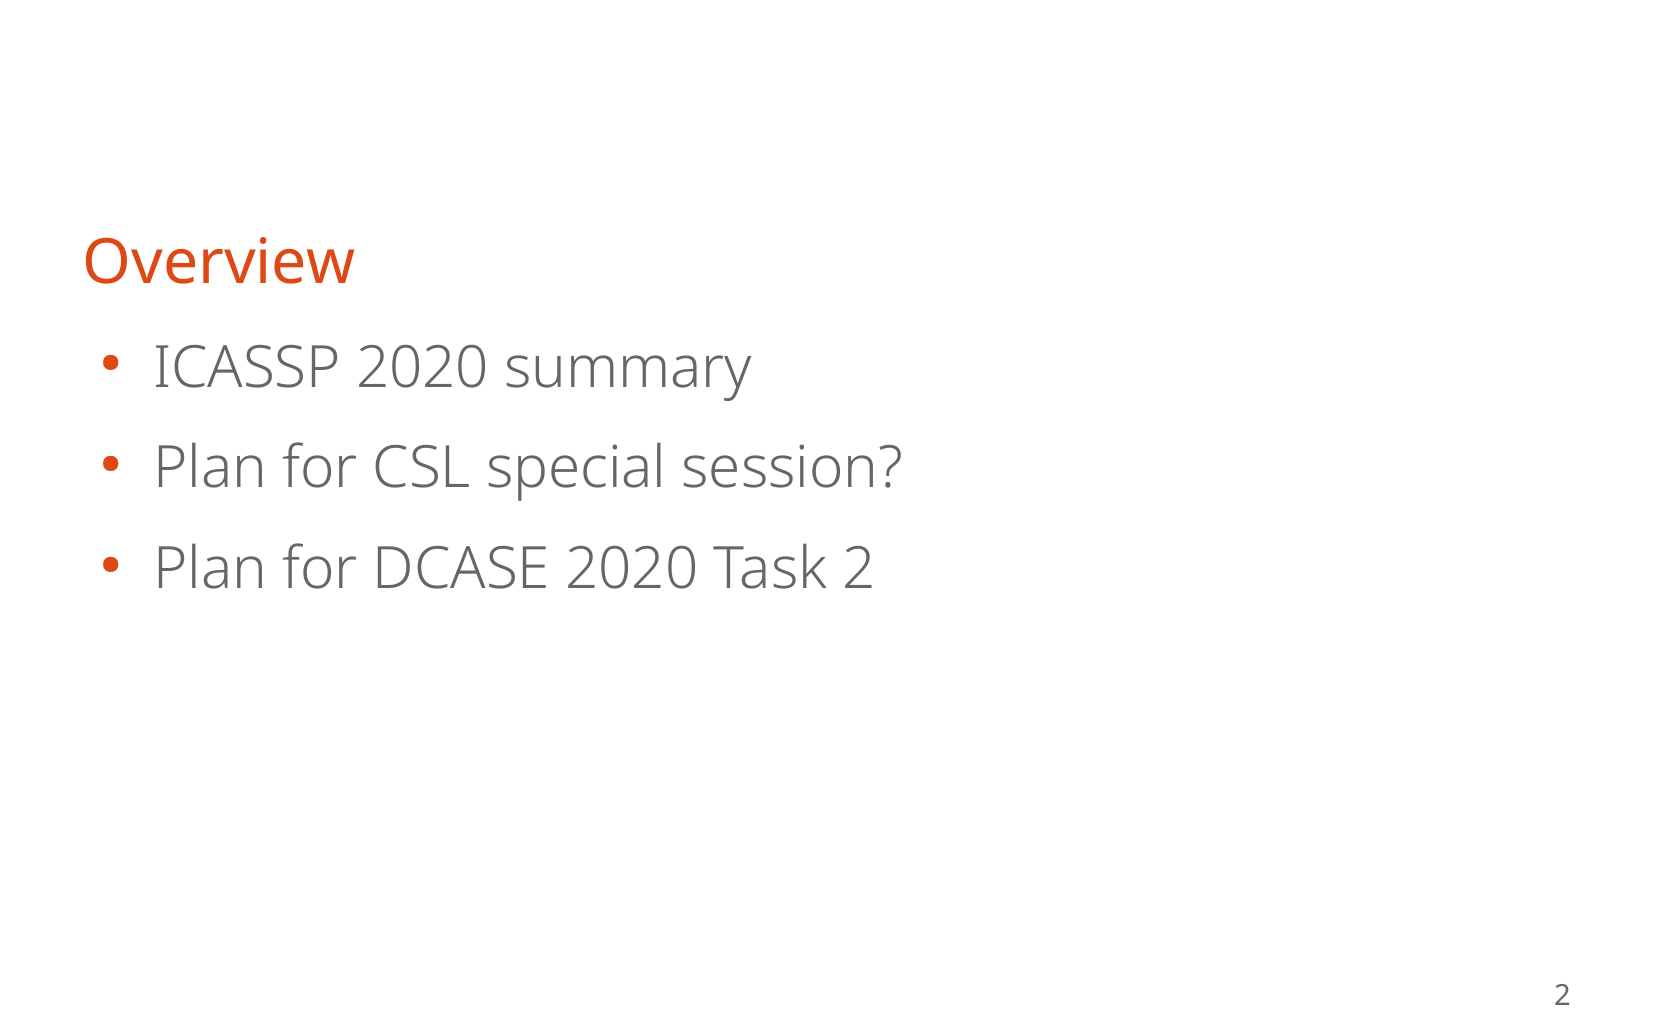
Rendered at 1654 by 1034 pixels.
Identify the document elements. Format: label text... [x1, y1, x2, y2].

list ICASSP 2020 summary Plan for CSL special session? Plan for DCASE 2020 Task 2 [82, 324, 1571, 842]
title Overview [82, 206, 1571, 313]
